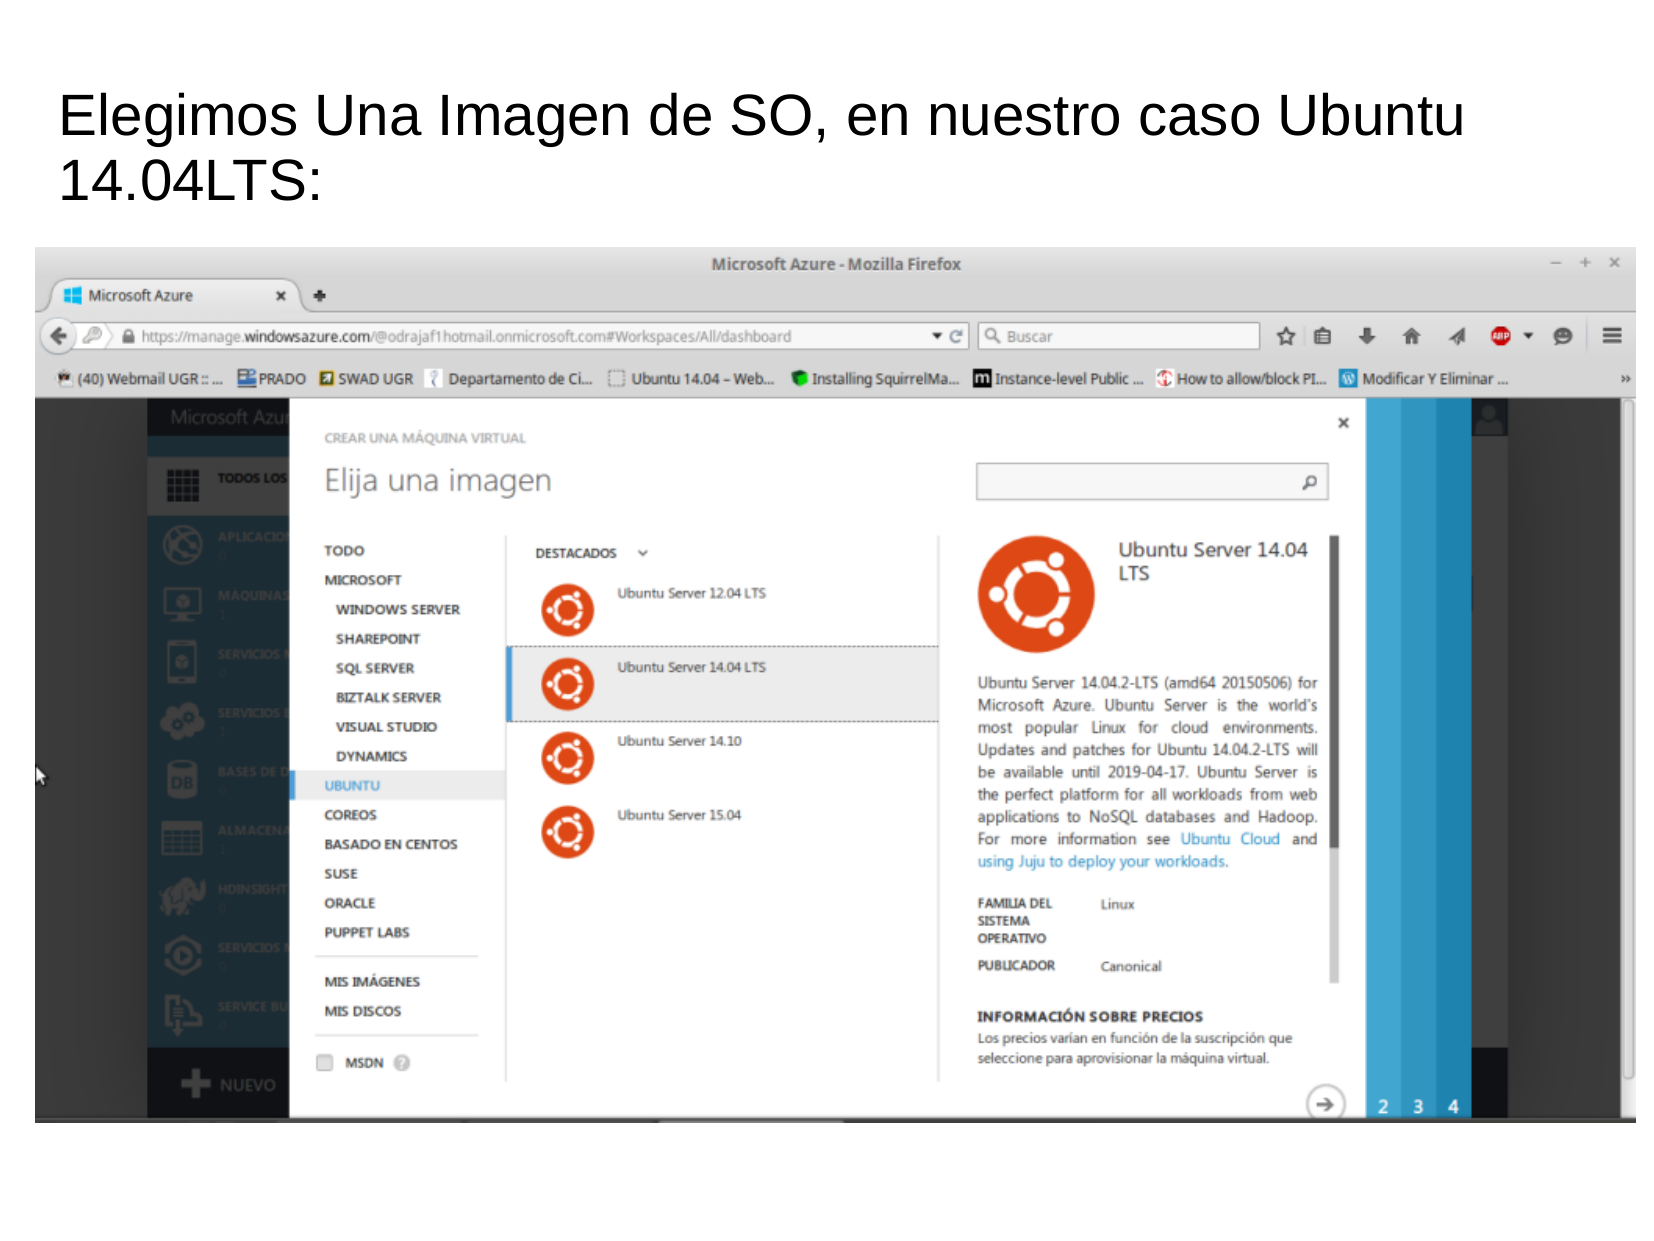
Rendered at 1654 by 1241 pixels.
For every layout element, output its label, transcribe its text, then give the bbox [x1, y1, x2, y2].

list Elegimos Una Imagen de SO, en nuestro caso Ubuntu 14.04LTS: [0, 82, 1477, 850]
picture [35, 247, 1636, 1123]
